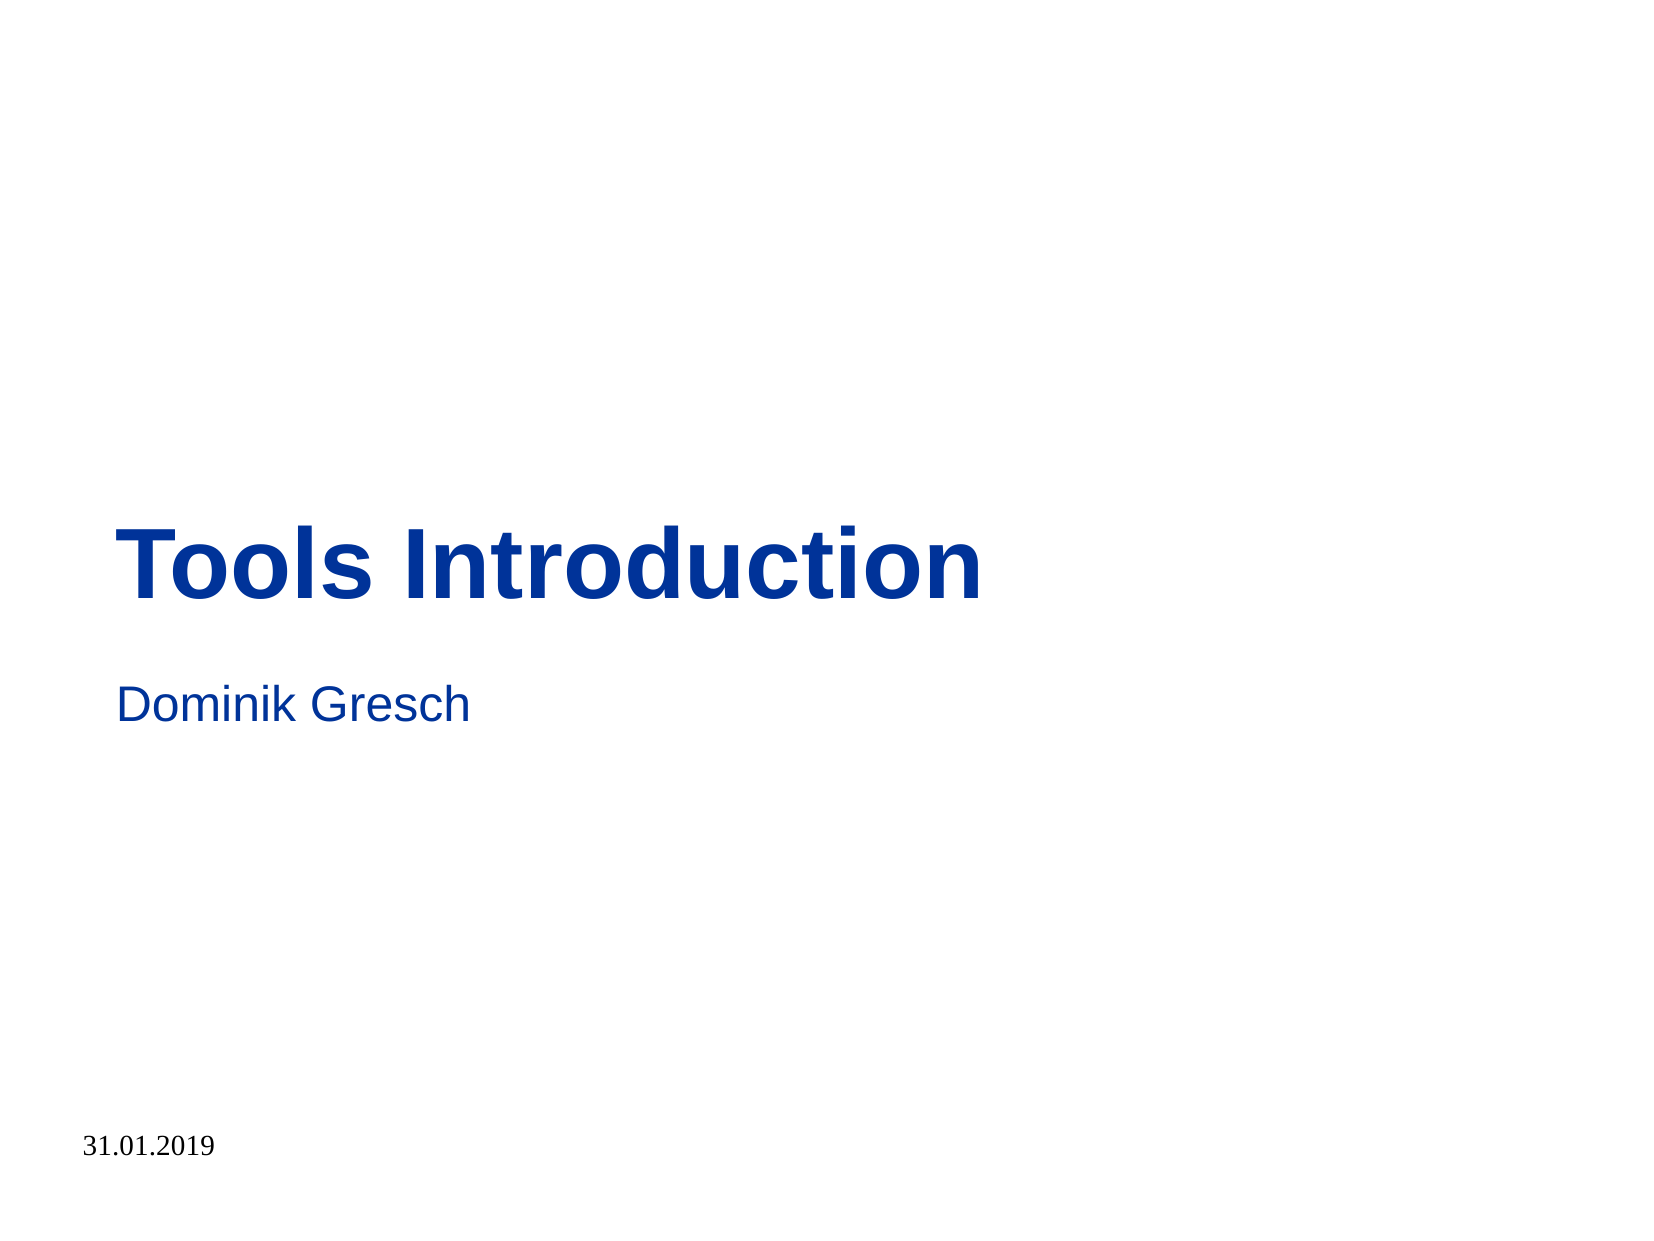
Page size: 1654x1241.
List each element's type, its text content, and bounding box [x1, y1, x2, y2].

title Tools Introduction Dominik Gresch [115, 396, 1538, 844]
